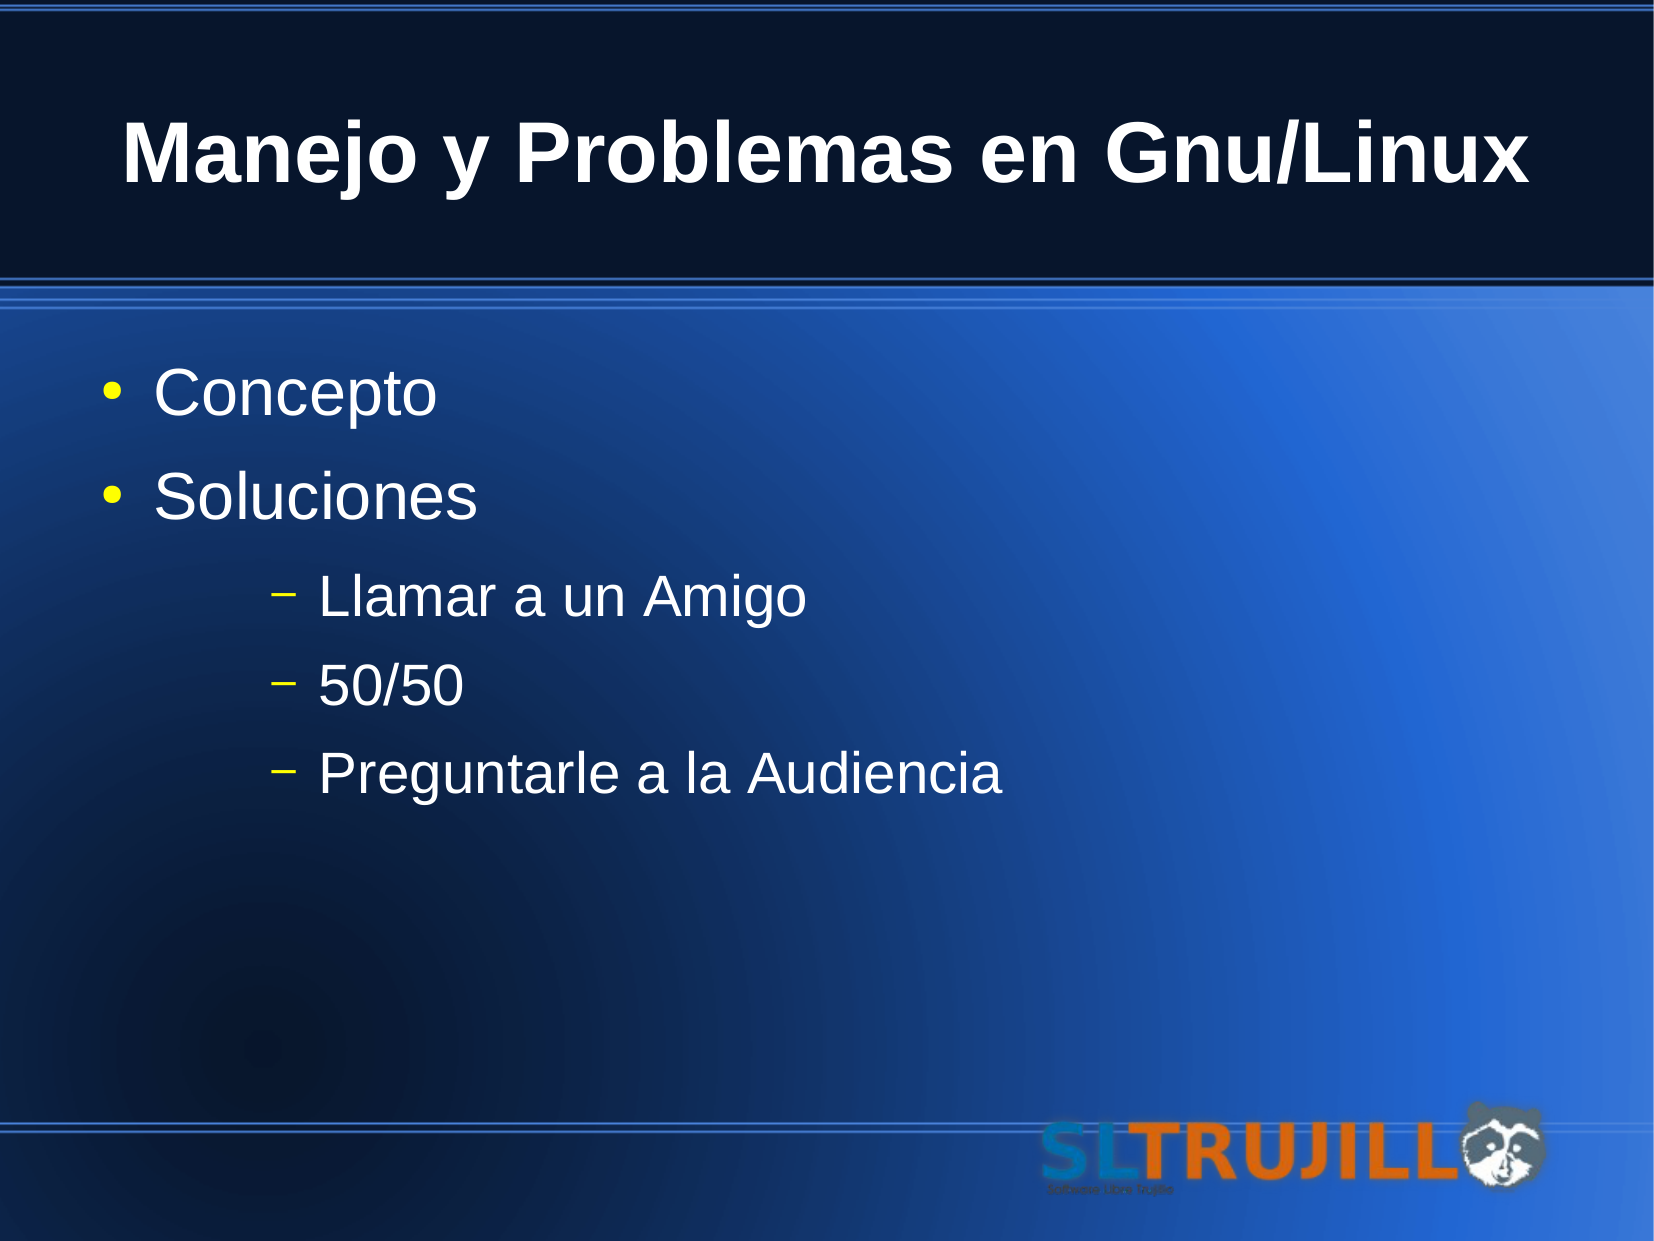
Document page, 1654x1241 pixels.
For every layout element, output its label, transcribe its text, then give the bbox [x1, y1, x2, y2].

list Concepto Soluciones Llamar a un Amigo 50/50 Preguntarle a la Audiencia [82, 355, 1571, 1075]
picture [0, 0, 1654, 1241]
title Manejo y Problemas en Gnu/Linux [82, 49, 1571, 257]
